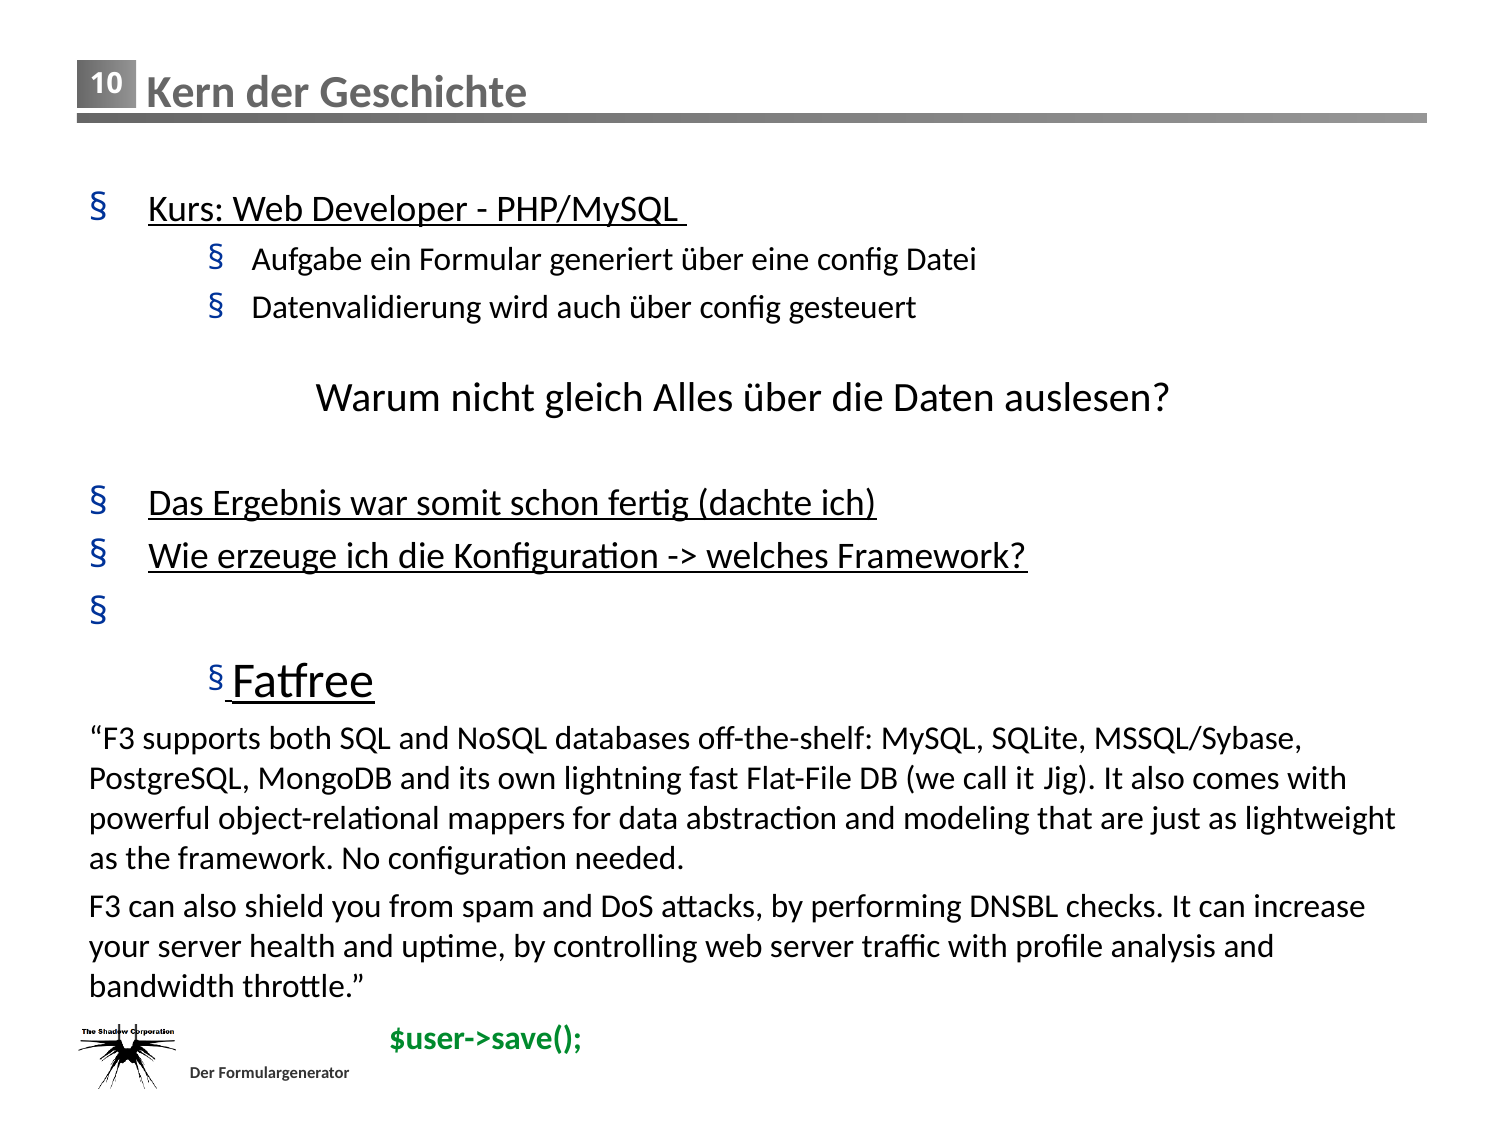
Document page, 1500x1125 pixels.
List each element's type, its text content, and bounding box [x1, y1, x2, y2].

text_box Kurs: Web Developer - PHP/MySQL Aufgabe ein Formular generiert über eine config Datei Datenvalidierung wird auch über config gesteuert Warum nicht gleich Alles über die Daten auslesen? Das Ergebnis war somit schon fertig (dachte ich) Wie erzeuge ich die Konfiguration -> welches Framework? Fatfree “F3 supports both SQL and NoSQL databases off-the-shelf: MySQL, SQLite, MSSQL/Sybase, PostgreSQL, MongoDB and its own lightning fast Flat-File DB (we call it Jig). It also comes with powerful object-relational mappers for data abstraction and modeling that are just as lightweight as the framework. No configuration needed. F3 can also shield you from spam and DoS attacks, by performing DNSBL checks. It can increase your server health and uptime, by controlling web server traffic with profile analysis and bandwidth throttle.” $user->save(); [74, 123, 1424, 1058]
title Kern der Geschichte [131, 54, 1433, 125]
